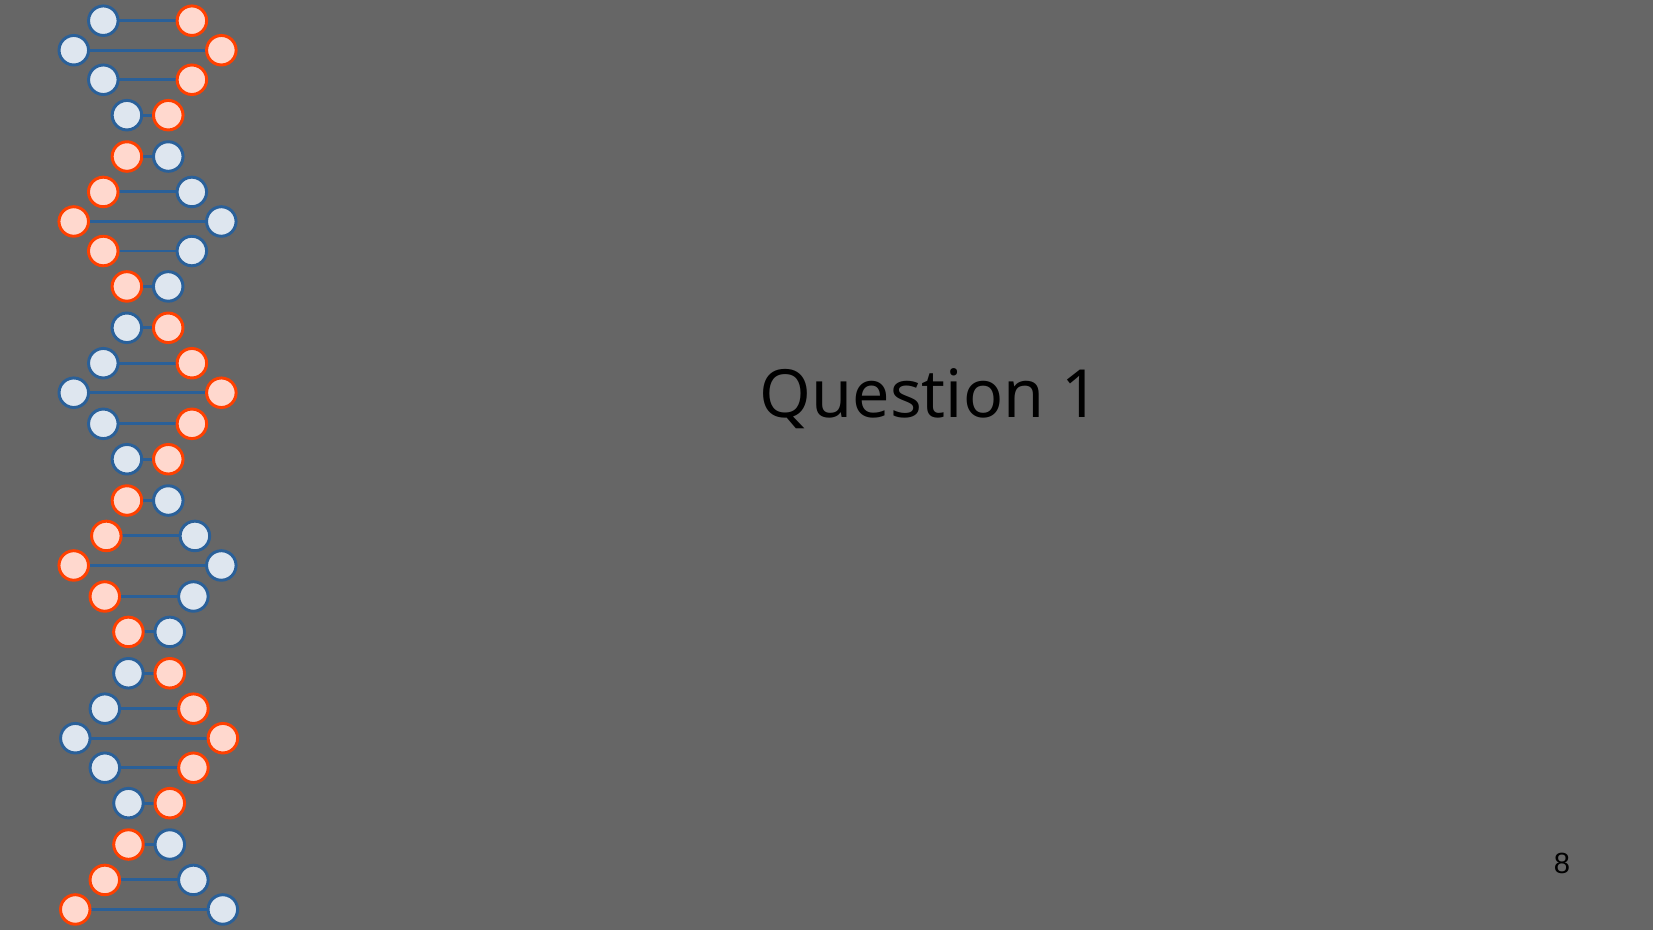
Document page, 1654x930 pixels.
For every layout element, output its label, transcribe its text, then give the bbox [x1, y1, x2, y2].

subtitle Question 1 [265, 35, 1594, 748]
